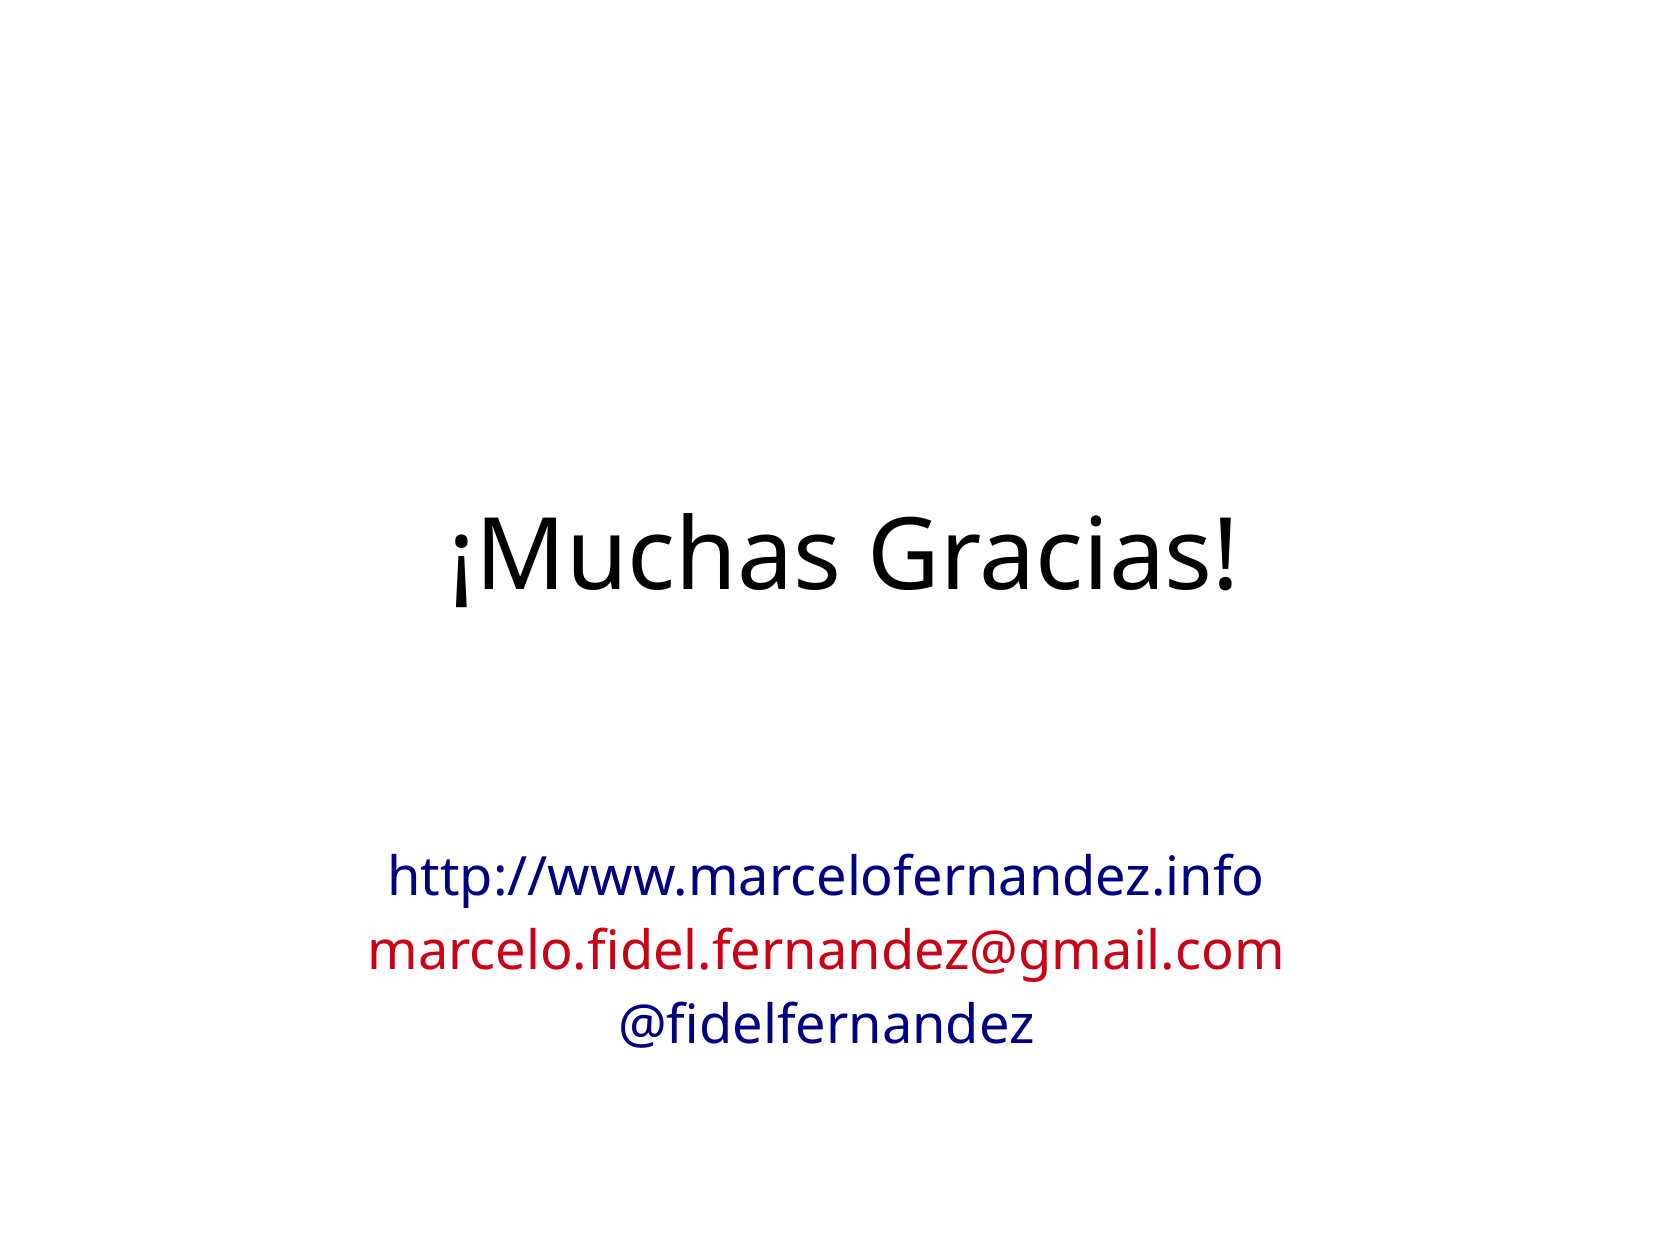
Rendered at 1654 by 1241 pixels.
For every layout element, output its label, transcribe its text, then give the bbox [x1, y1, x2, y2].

subtitle ¡Muchas Gracias! [259, 37, 1394, 830]
subtitle ¡Muchas Gracias! [259, 1028, 1394, 1063]
text_box http://www.marcelofernandez.info marcelo.fidel.fernandez@gmail.com @fidelfernandez [253, 830, 1400, 1028]
